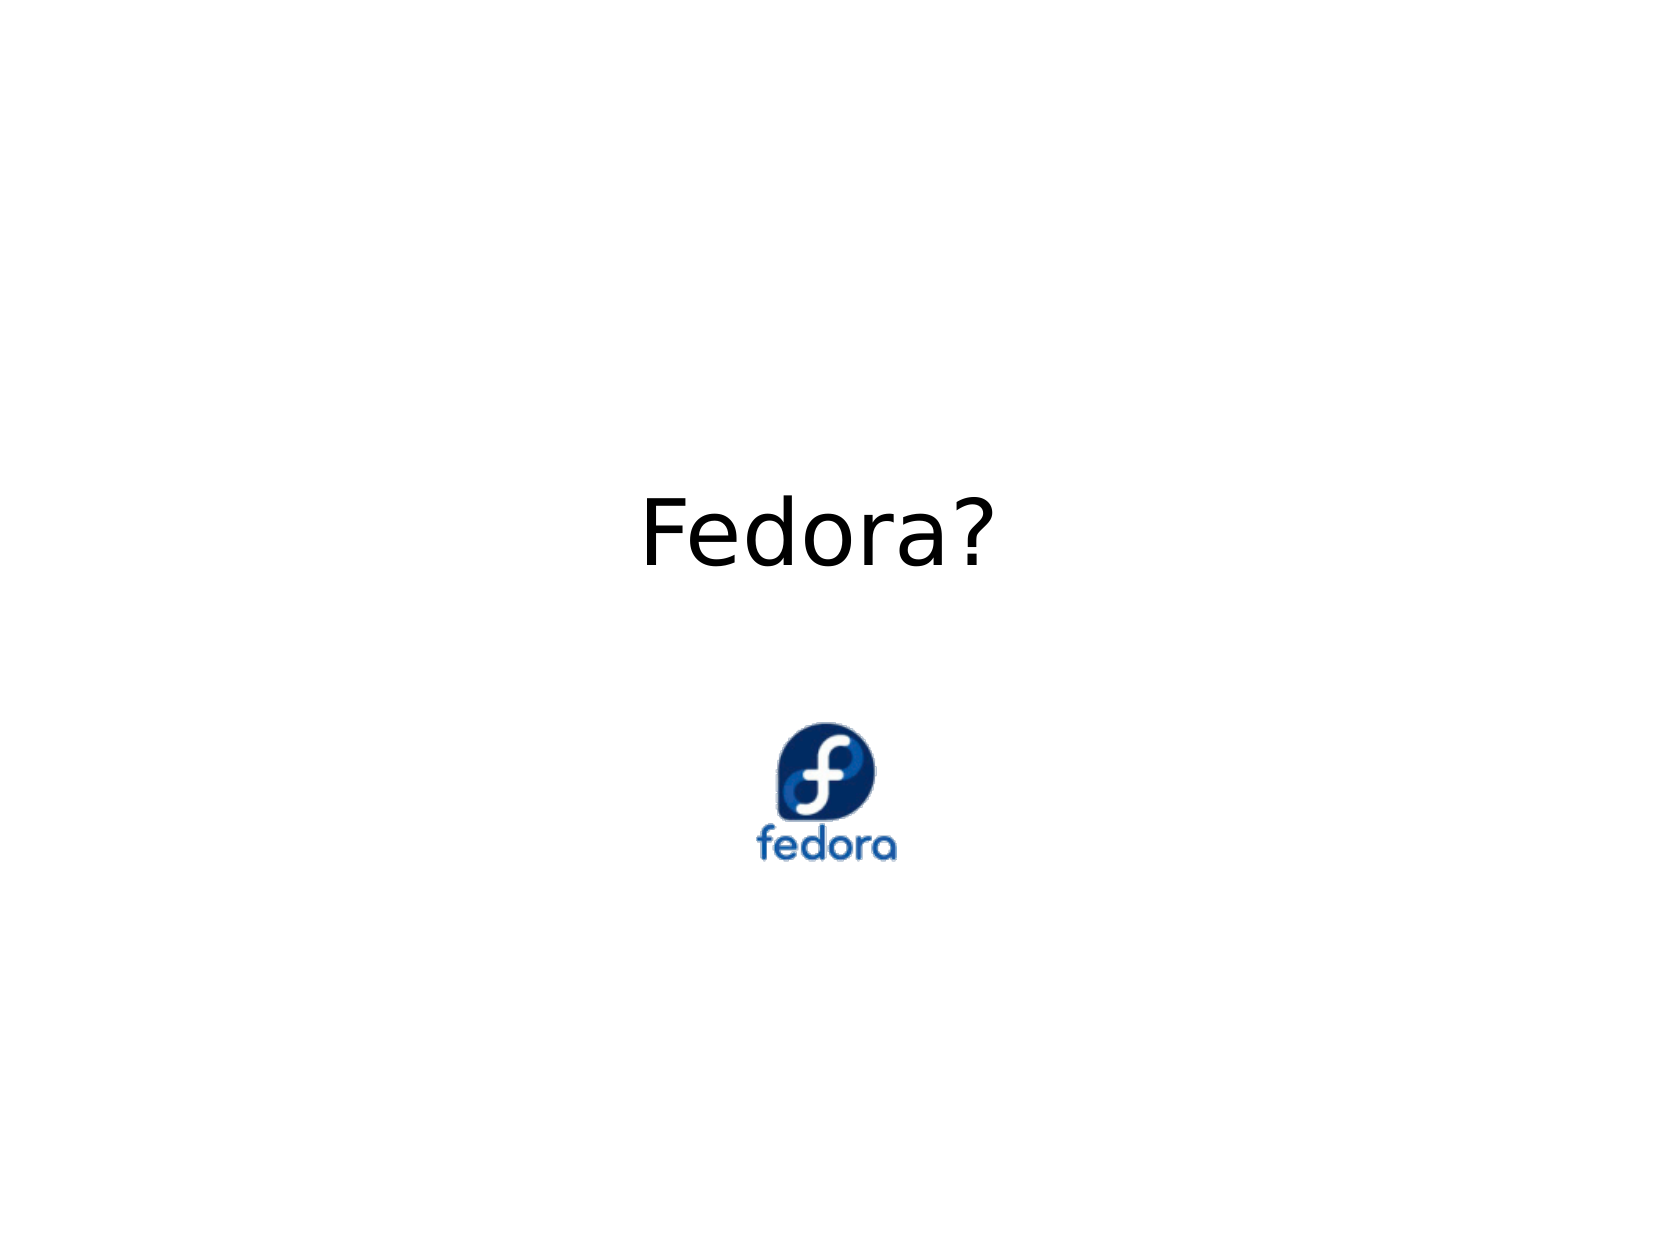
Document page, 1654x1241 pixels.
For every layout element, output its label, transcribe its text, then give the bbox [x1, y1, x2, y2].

title Fedora? [75, 430, 1563, 638]
picture [756, 721, 897, 863]
